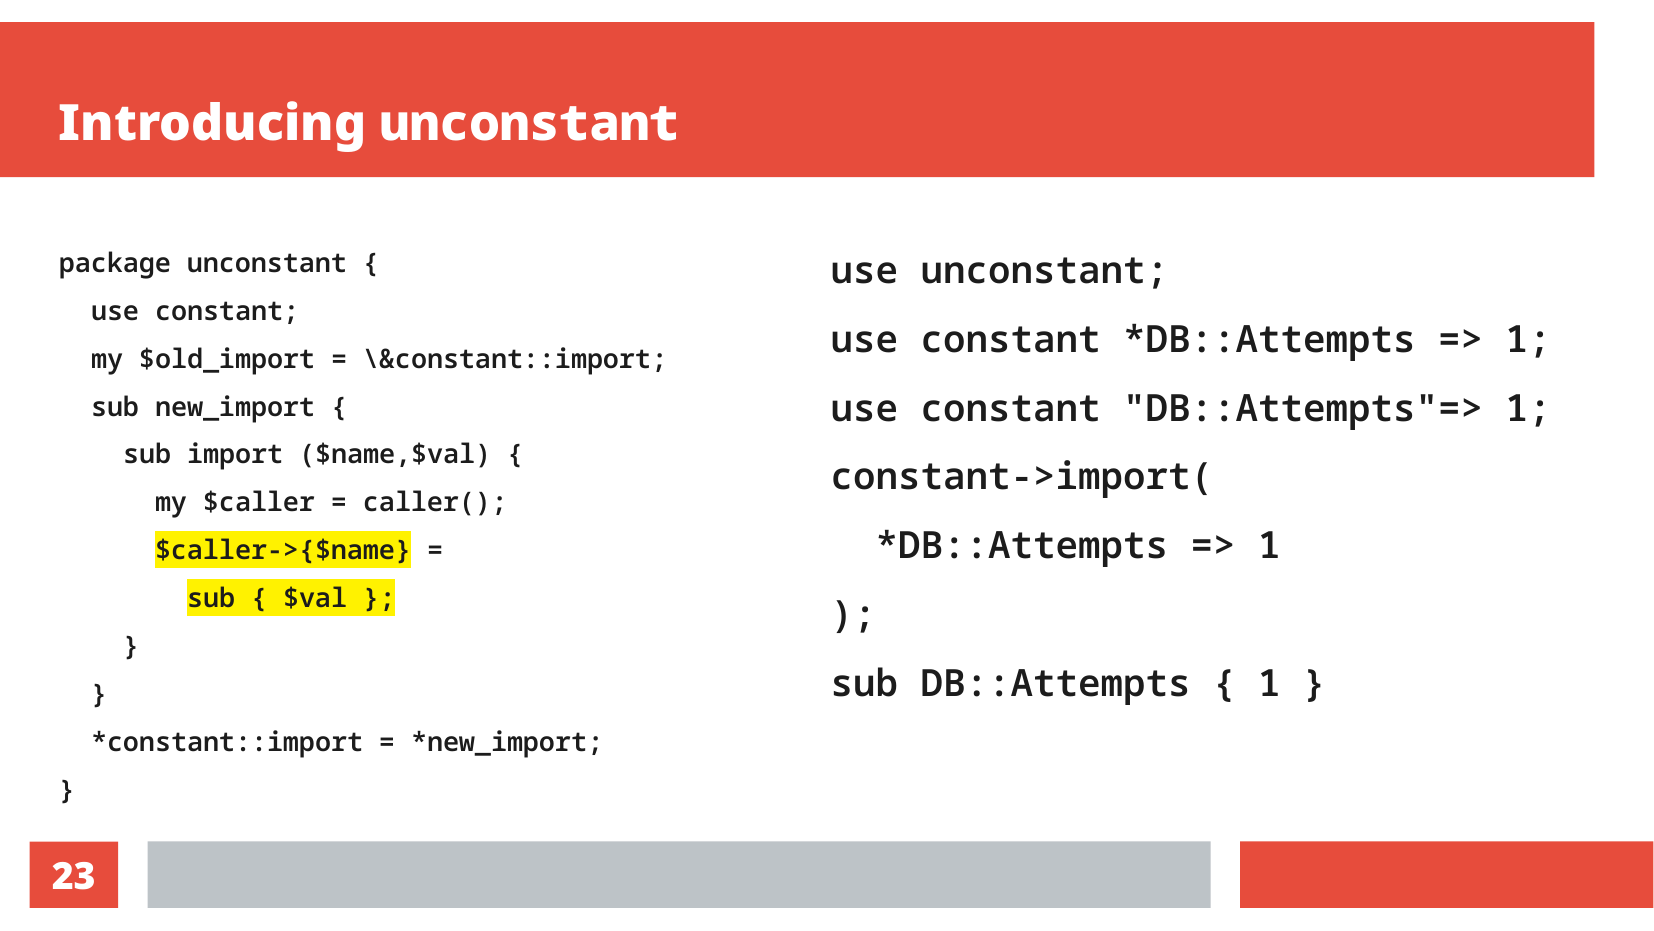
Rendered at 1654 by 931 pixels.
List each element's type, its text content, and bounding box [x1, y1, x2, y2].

title Introducing unconstant [59, 44, 1595, 156]
list use unconstant; use constant *DB::Attempts => 1; use constant "DB::Attempts"=> 1; constant->import( *DB::Attempts => 1 ); sub DB::Attempts { 1 } [830, 243, 1566, 820]
list package unconstant { use constant; my $old_import = \&constant::import; sub new_import { sub import ($name,$val) { my $caller = caller(); $caller->{$name} = sub { $val }; } } *constant::import = *new_import; } [59, 243, 794, 820]
